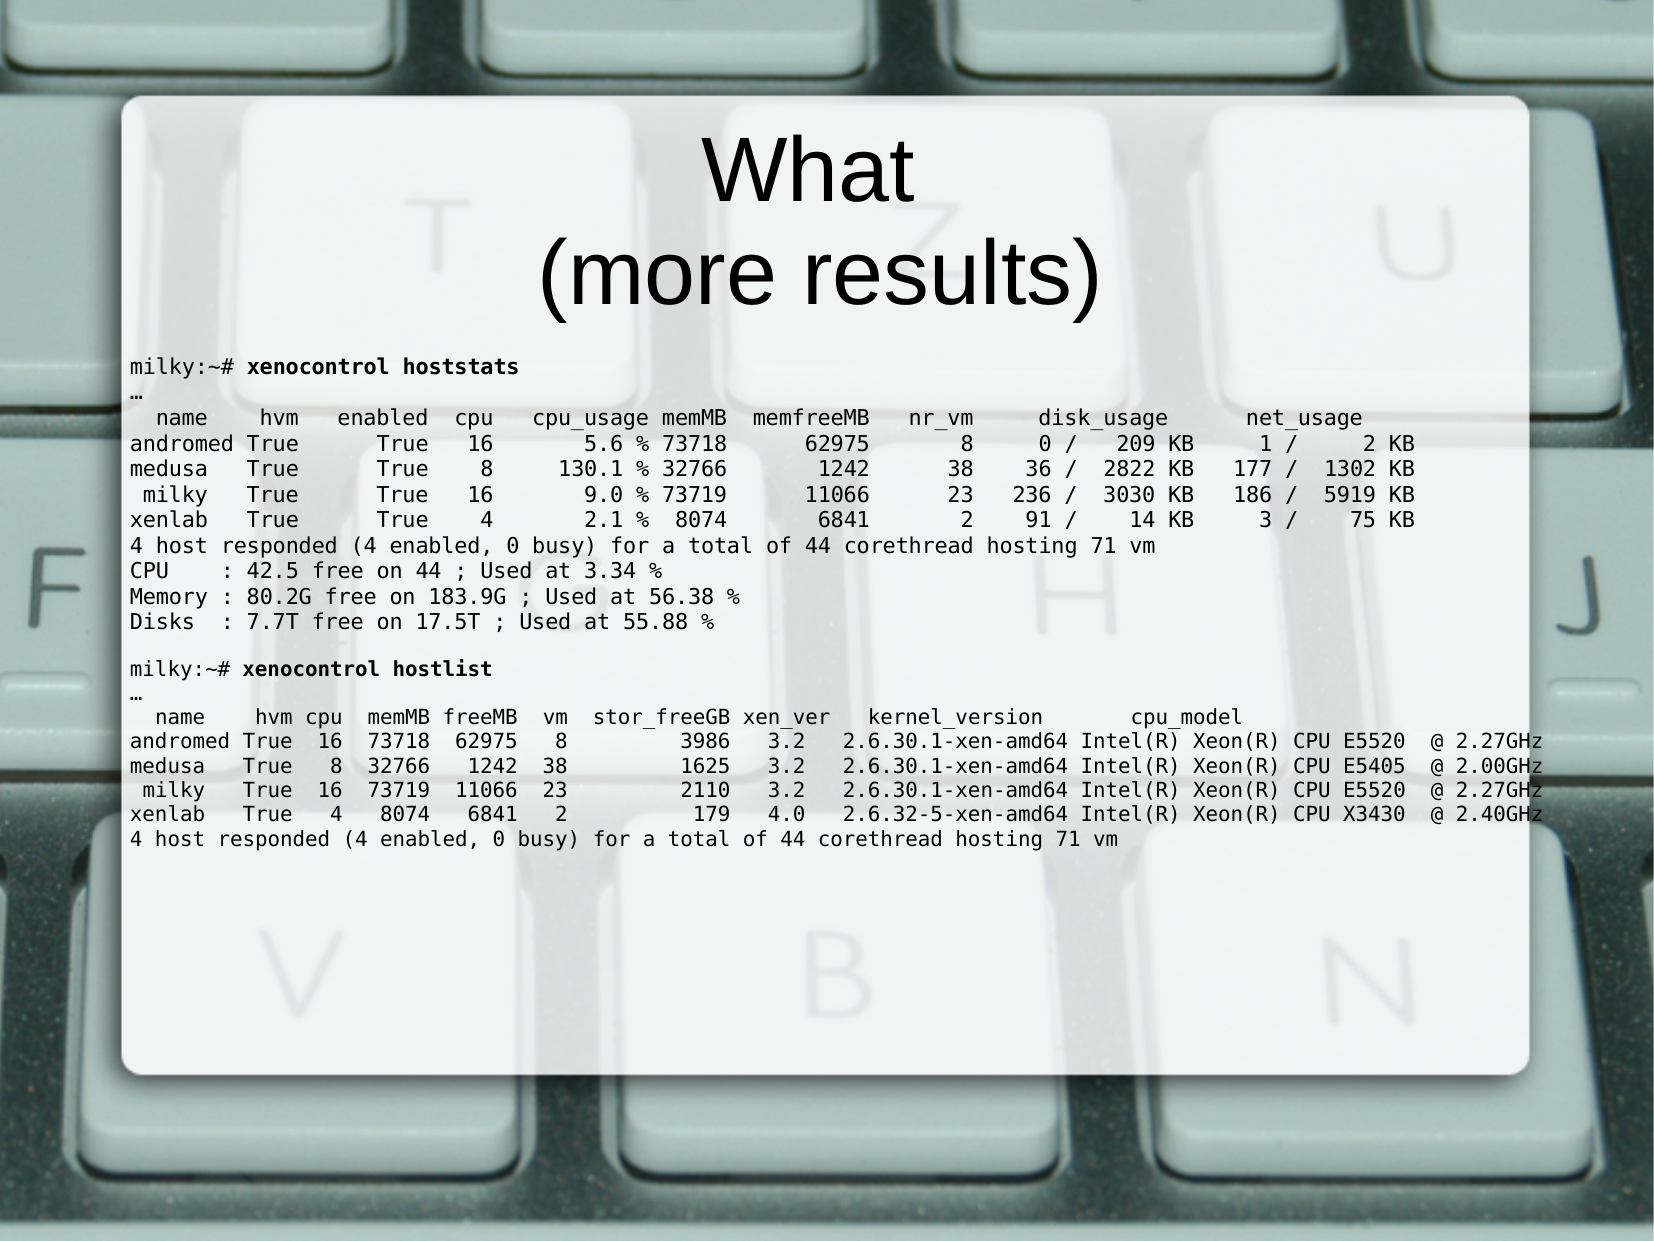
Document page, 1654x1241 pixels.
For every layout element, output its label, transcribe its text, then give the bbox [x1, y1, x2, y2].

list milky:~# xenocontrol hoststats … name hvm enabled cpu cpu_usage memMB memfreeMB nr_vm disk_usage net_usage andromed True True 16 5.6 % 73718 62975 8 0 / 209 KB 1 / 2 KB medusa True True 8 130.1 % 32766 1242 38 36 / 2822 KB 177 / 1302 KB milky True True 16 9.0 % 73719 11066 23 236 / 3030 KB 186 / 5919 KB xenlab True True 4 2.1 % 8074 6841 2 91 / 14 KB 3 / 75 KB 4 host responded (4 enabled, 0 busy) for a total of 44 corethread hosting 71 vm CPU : 42.5 free on 44 ; Used at 3.34 % Memory : 80.2G free on 183.9G ; Used at 56.38 % Disks : 7.7T free on 17.5T ; Used at 55.88 % milky:~# xenocontrol hostlist … name hvm cpu memMB freeMB vm stor_freeGB xen_ver kernel_version cpu_model andromed True 16 73718 62975 8 3986 3.2 2.6.30.1-xen-amd64 Intel(R) Xeon(R) CPU E5520 @ 2.27GHz medusa True 8 32766 1242 38 1625 3.2 2.6.30.1-xen-amd64 Intel(R) Xeon(R) CPU E5405 @ 2.00GHz milky True 16 73719 11066 23 2110 3.2 2.6.30.1-xen-amd64 Intel(R) Xeon(R) CPU E5520 @ 2.27GHz xenlab True 4 8074 6841 2 179 4.0 2.6.32-5-xen-amd64 Intel(R) Xeon(R) CPU X3430 @ 2.40GHz 4 host responded (4 enabled, 0 busy) for a total of 44 corethread hosting 71 vm [129, 354, 1548, 1159]
picture [0, 0, 1654, 1241]
title What (more results) [135, 118, 1506, 324]
